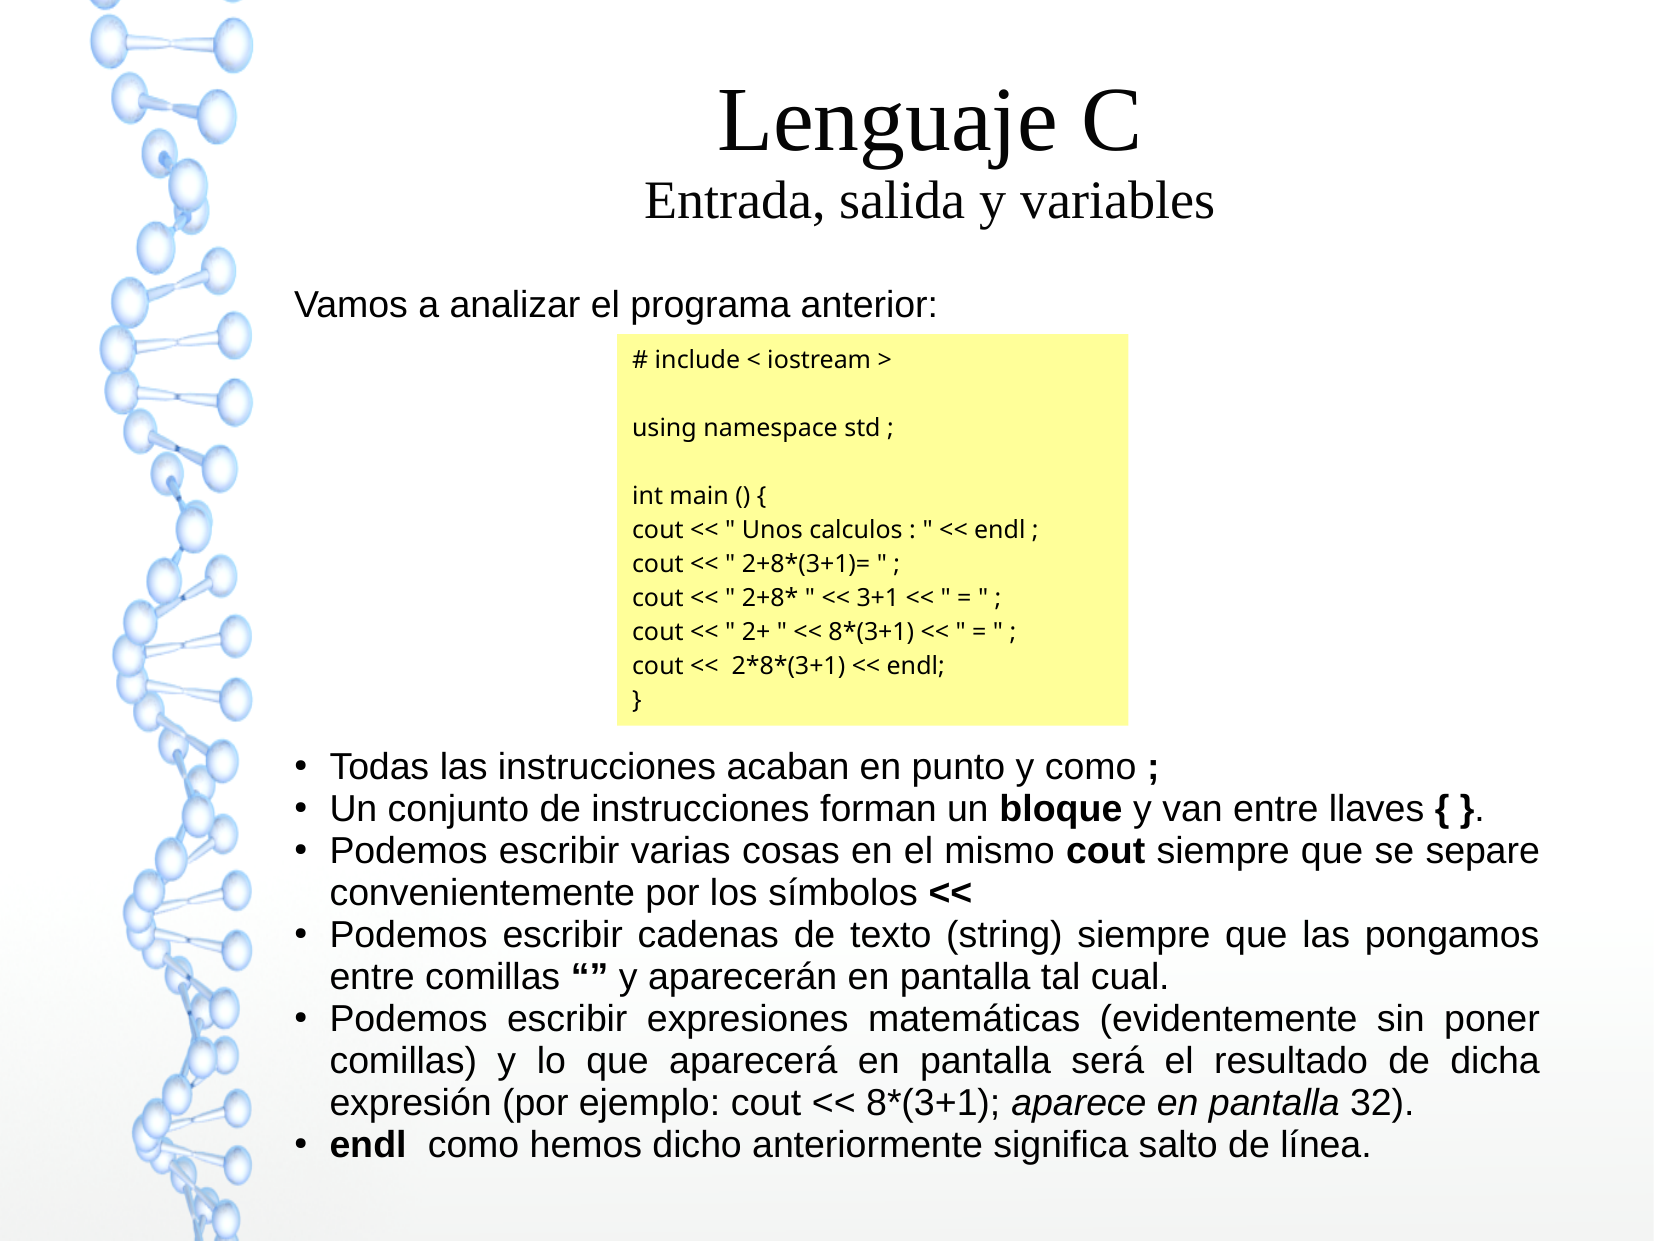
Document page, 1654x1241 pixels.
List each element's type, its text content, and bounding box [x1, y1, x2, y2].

text_box # include < iostream > using namespace std ; int main () { cout << " Unos calculos : " << endl ; cout << " 2+8*(3+1)= " ; cout << " 2+8* " << 3+1 << " = " ; cout << " 2+ " << 8*(3+1) << " = " ; cout << 2*8*(3+1) << endl; } [617, 334, 1129, 726]
title Lenguaje C Entrada, salida y variables [265, 47, 1595, 252]
text_box Vamos a analizar el programa anterior: Todas las instrucciones acaban en punto y como ; Un conjunto de instrucciones forman un bloque y van entre llaves { }. Podemos escribir varias cosas en el mismo cout siempre que se separe convenientemente por los símbolos << Podemos escribir cadenas de texto (string) siempre que las pongamos entre comillas “” y aparecerán en pantalla tal cual. Podemos escribir expresiones matemáticas (evidentemente sin poner comillas) y lo que aparecerá en pantalla será el resultado de dicha expresión (por ejemplo: cout << 8*(3+1); aparece en pantalla 32). endl como hemos dicho anteriormente significa salto de línea. [279, 276, 1555, 1215]
picture [0, 0, 1654, 1241]
